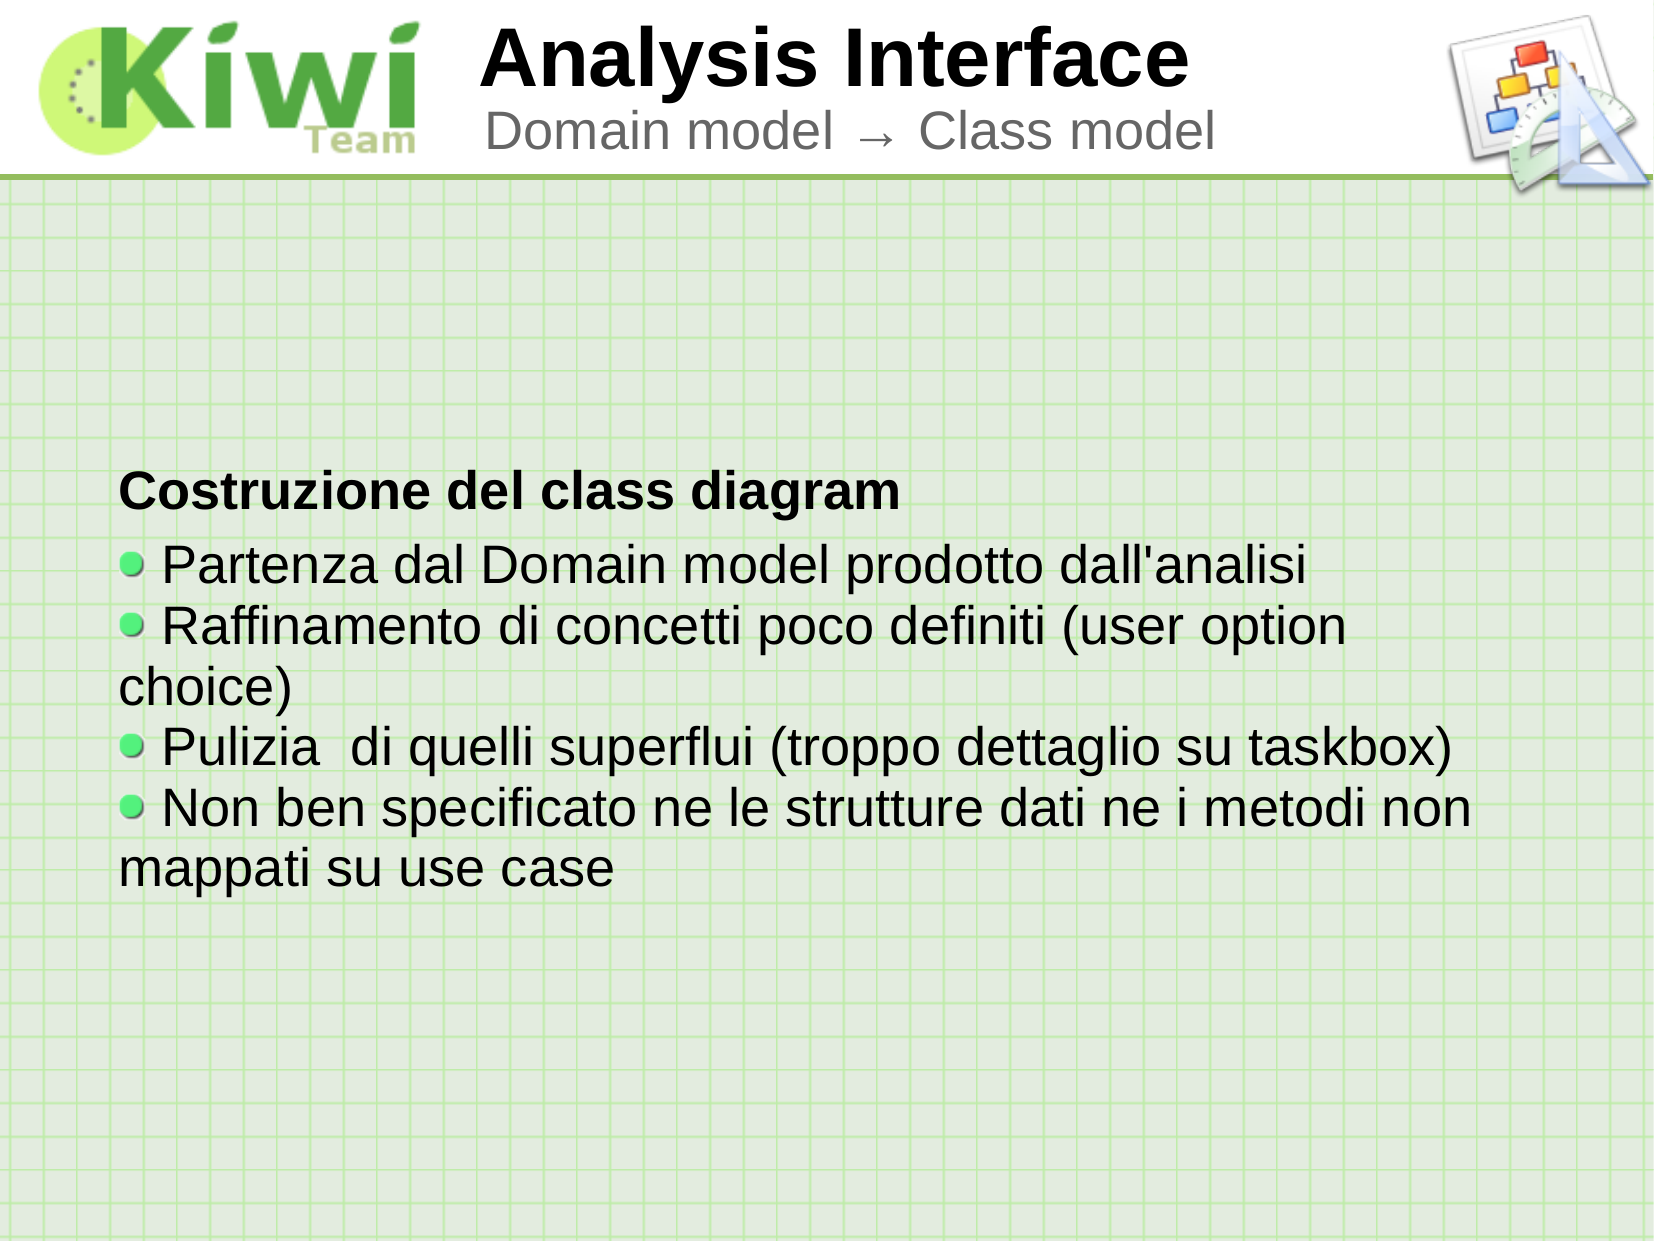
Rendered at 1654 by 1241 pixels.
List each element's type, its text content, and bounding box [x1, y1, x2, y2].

picture [0, 0, 1654, 1241]
picture [29, 7, 438, 166]
title Analysis Interface [478, 8, 1211, 107]
text_box Costruzione del class diagram Partenza dal Domain model prodotto dall'analisi Raffinamento di concetti poco definiti (user option choice) Pulizia di quelli superflui (troppo dettaglio su taskbox) Non ben specificato ne le strutture dati ne i metodi non mappati su use case [118, 324, 1477, 1034]
text_box [0, 0, 1446, 174]
title Domain model → Class model [484, 88, 1312, 173]
